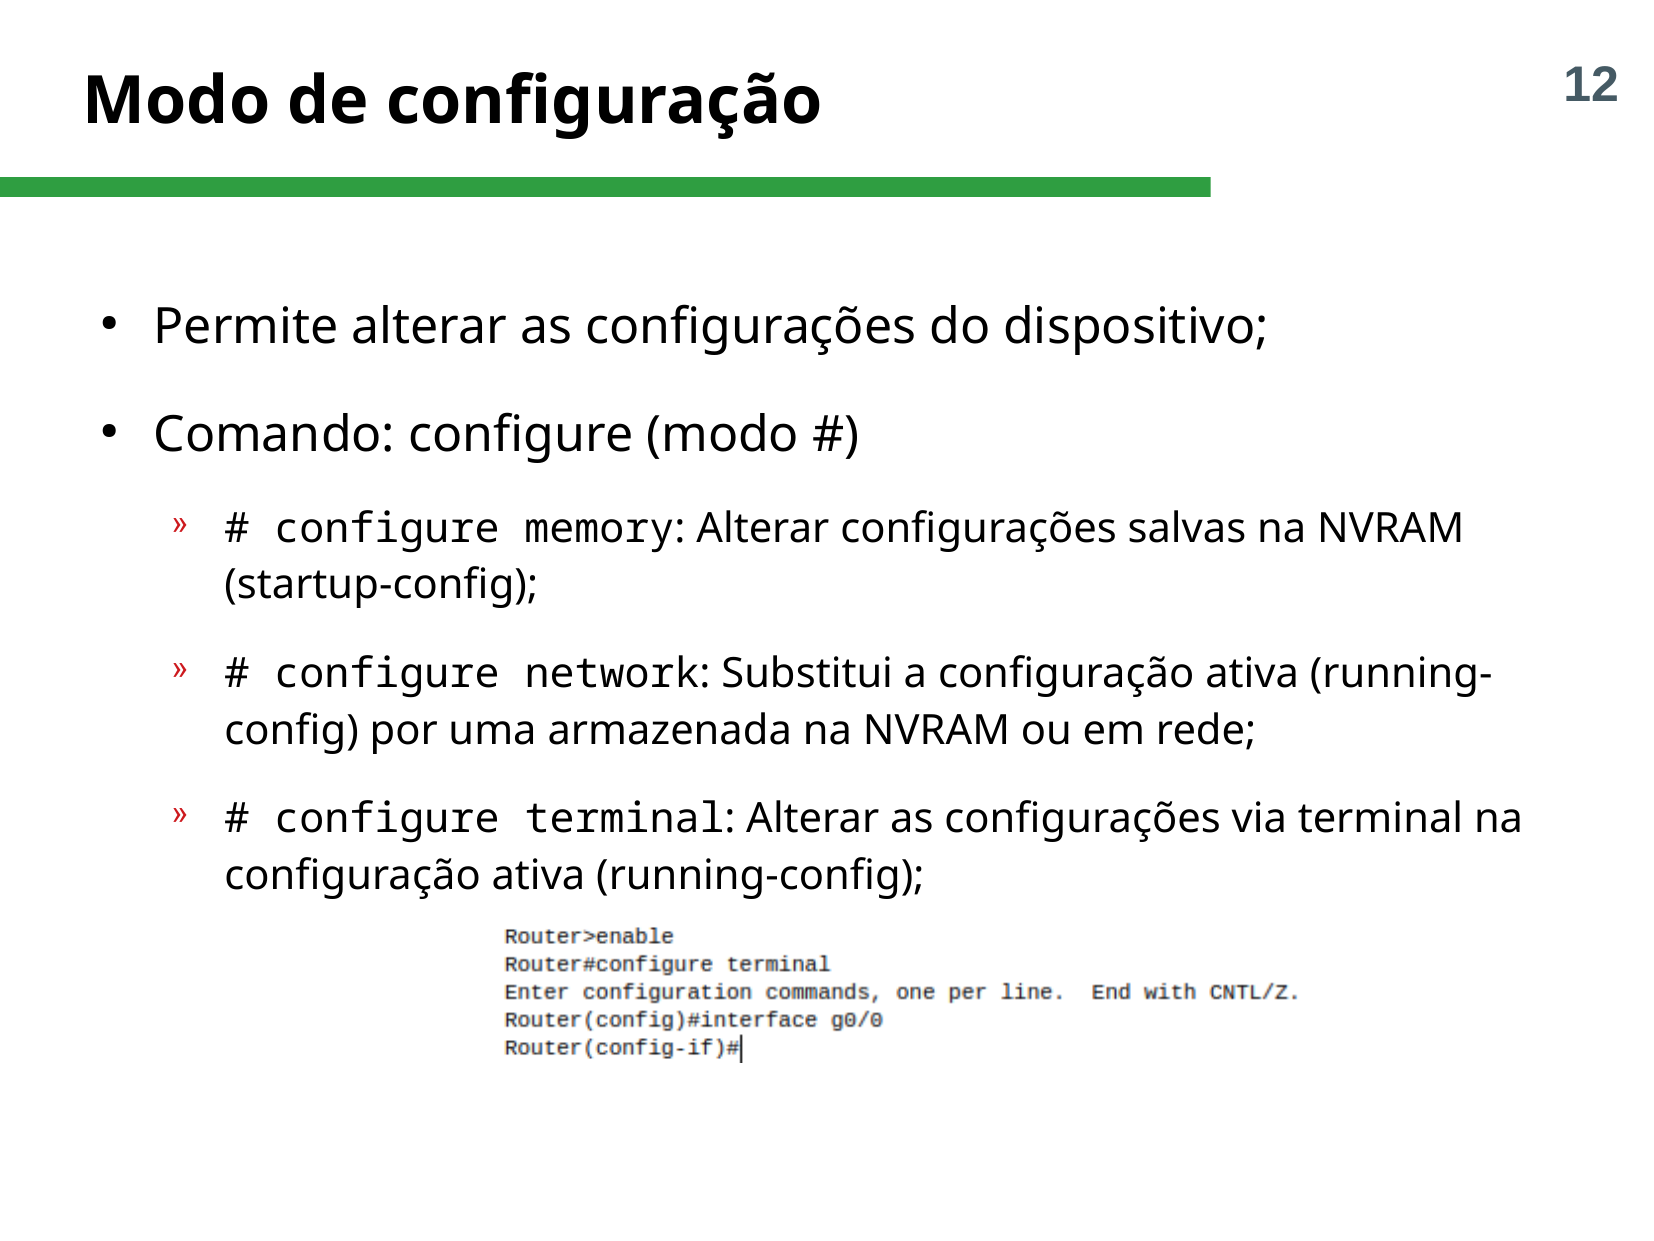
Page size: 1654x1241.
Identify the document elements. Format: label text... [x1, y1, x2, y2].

list Permite alterar as configurações do dispositivo; Comando: configure (modo #) # configure memory: Alterar configurações salvas na NVRAM (startup-config); # configure network: Substitui a configuração ativa (running-config) por uma armazenada na NVRAM ou em rede; # configure terminal: Alterar as configurações via terminal na configuração ativa (running-config); [82, 290, 1571, 1211]
picture [501, 922, 1319, 1063]
title Modo de configuração [82, 0, 1152, 202]
